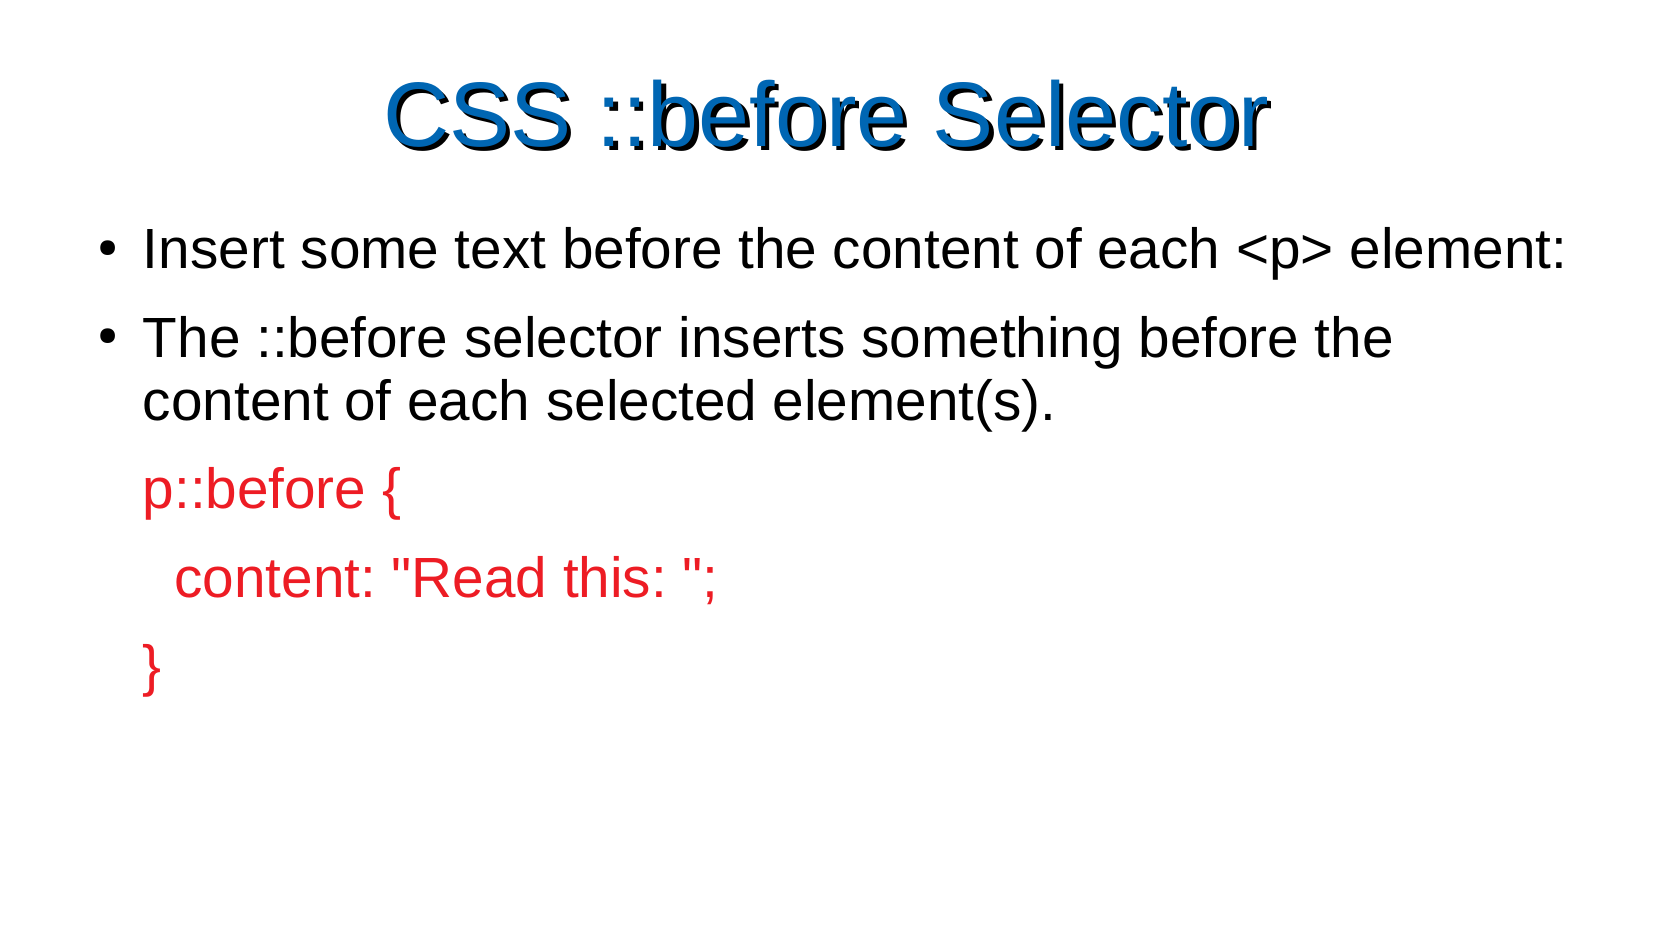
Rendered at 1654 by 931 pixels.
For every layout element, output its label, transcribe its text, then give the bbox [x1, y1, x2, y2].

list Insert some text before the content of each <p> element: The ::before selector inserts something before the content of each selected element(s). p::before { content: "Read this: "; } [82, 217, 1571, 758]
title CSS ::before Selector [82, 37, 1571, 193]
